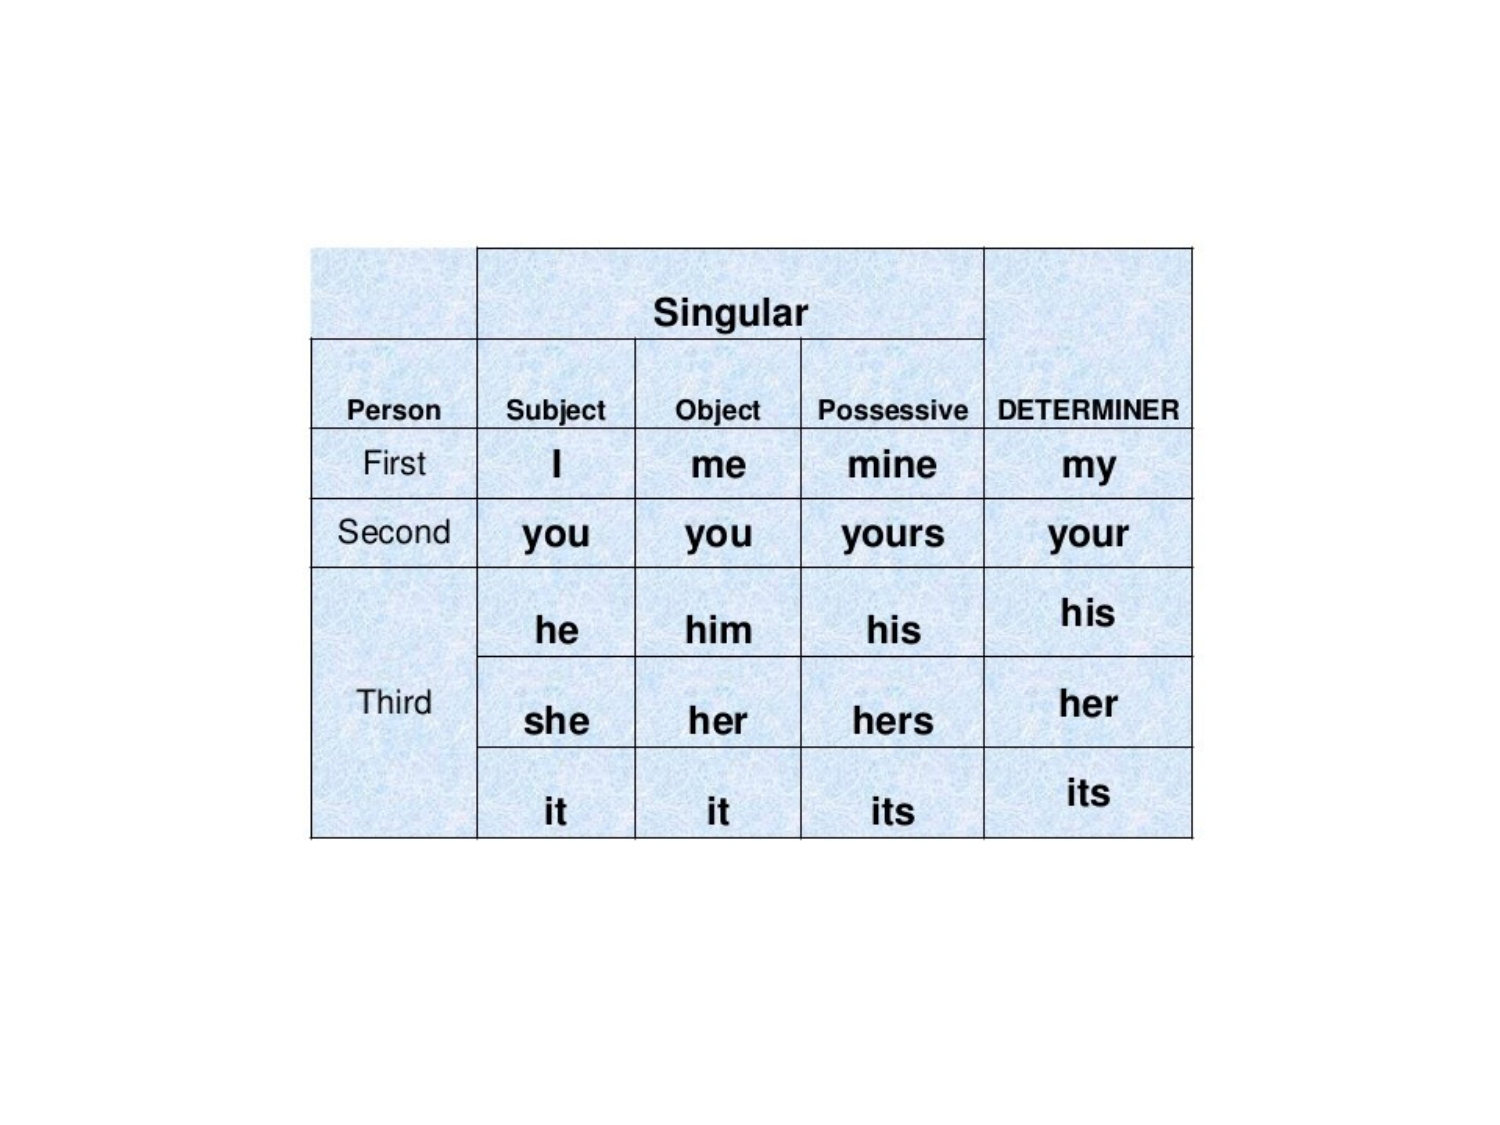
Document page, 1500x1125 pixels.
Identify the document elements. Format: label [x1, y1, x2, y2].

picture [253, 190, 1251, 939]
